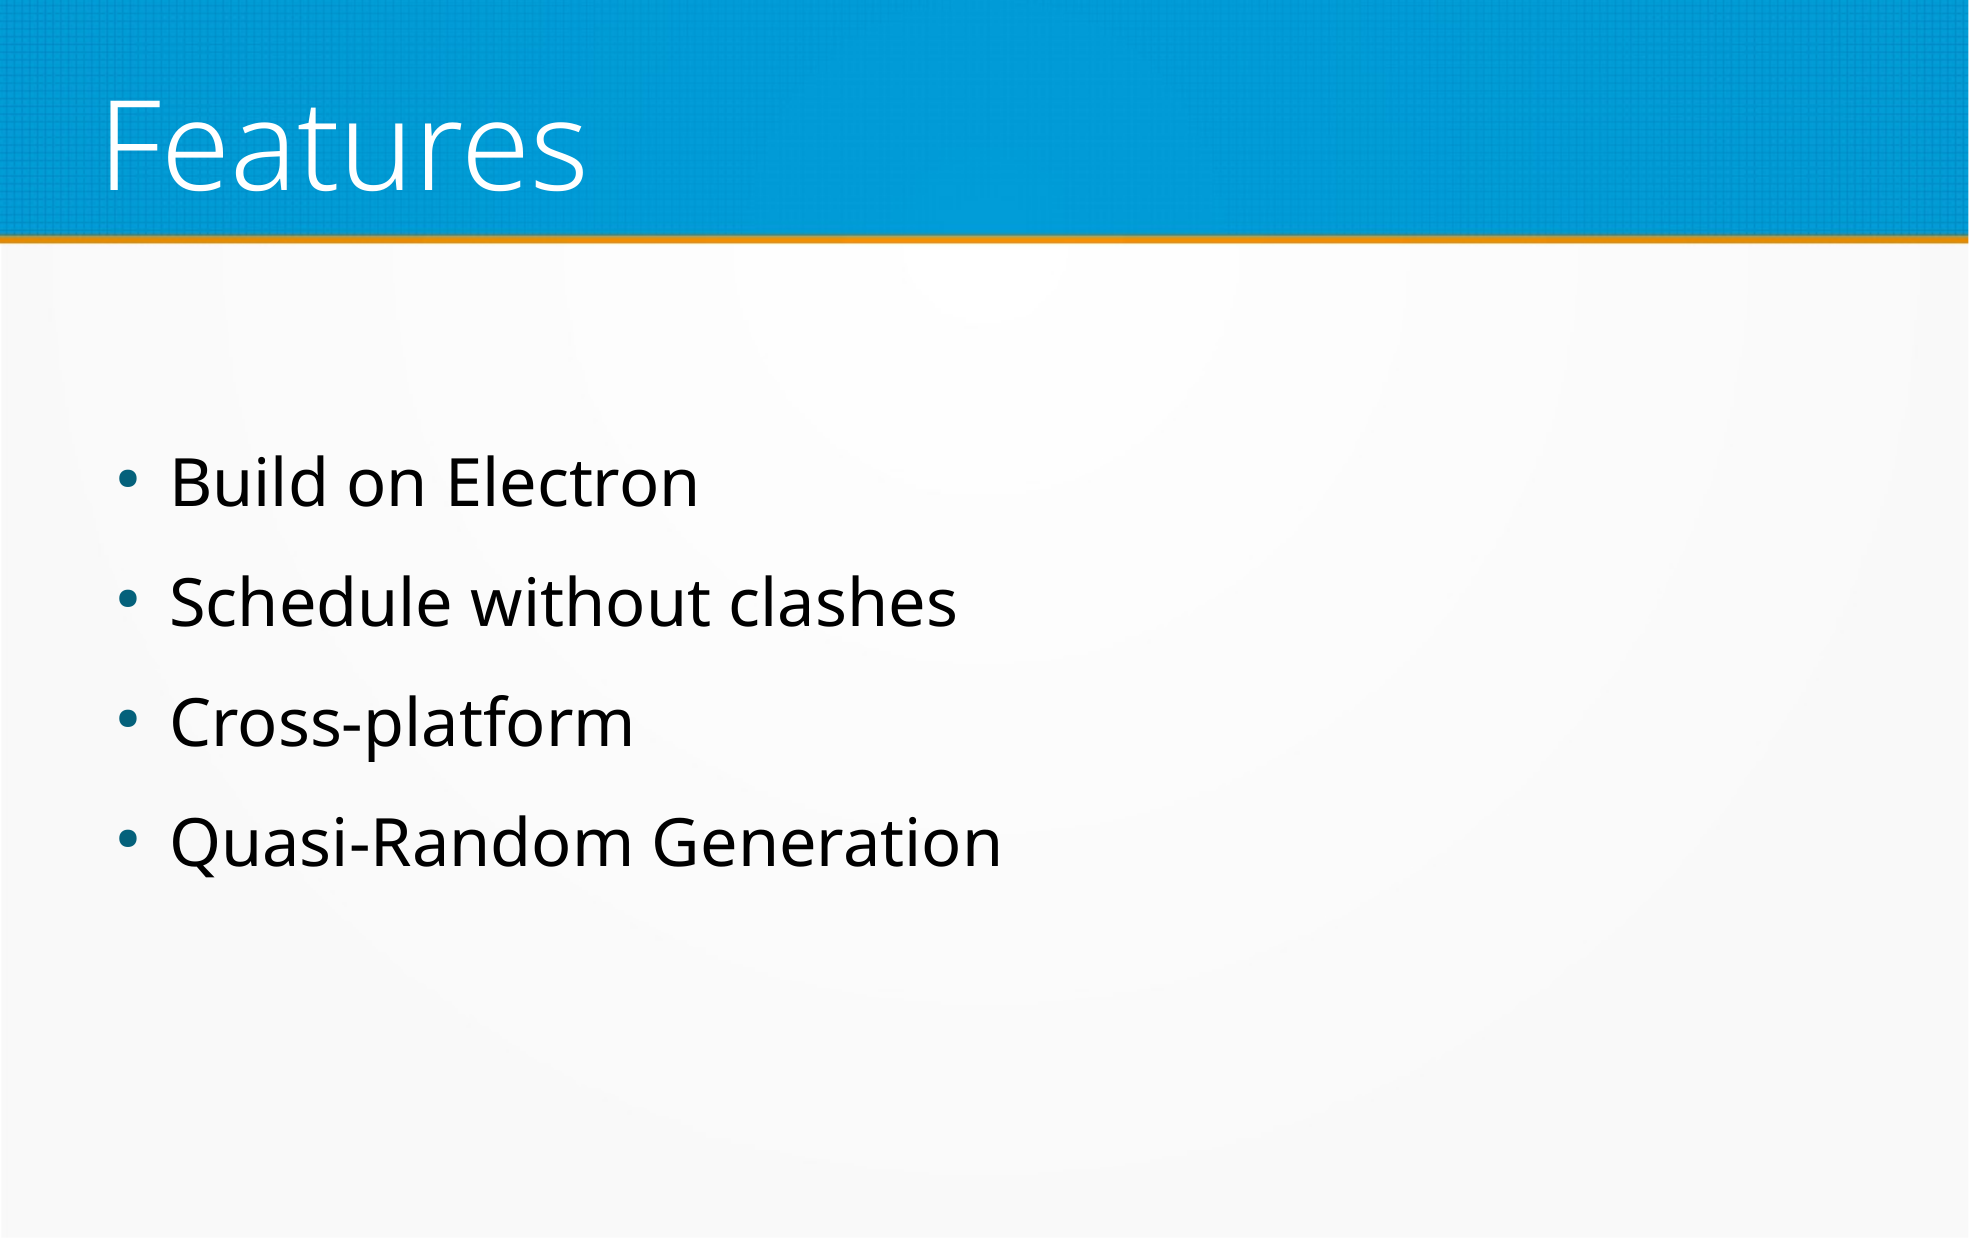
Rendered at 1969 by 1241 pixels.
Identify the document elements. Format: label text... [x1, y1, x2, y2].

list Build on Electron Schedule without clashes Cross-platform Quasi-Random Generation [98, 315, 1861, 1081]
picture [0, 233, 1969, 1241]
title Features [98, 19, 1870, 227]
